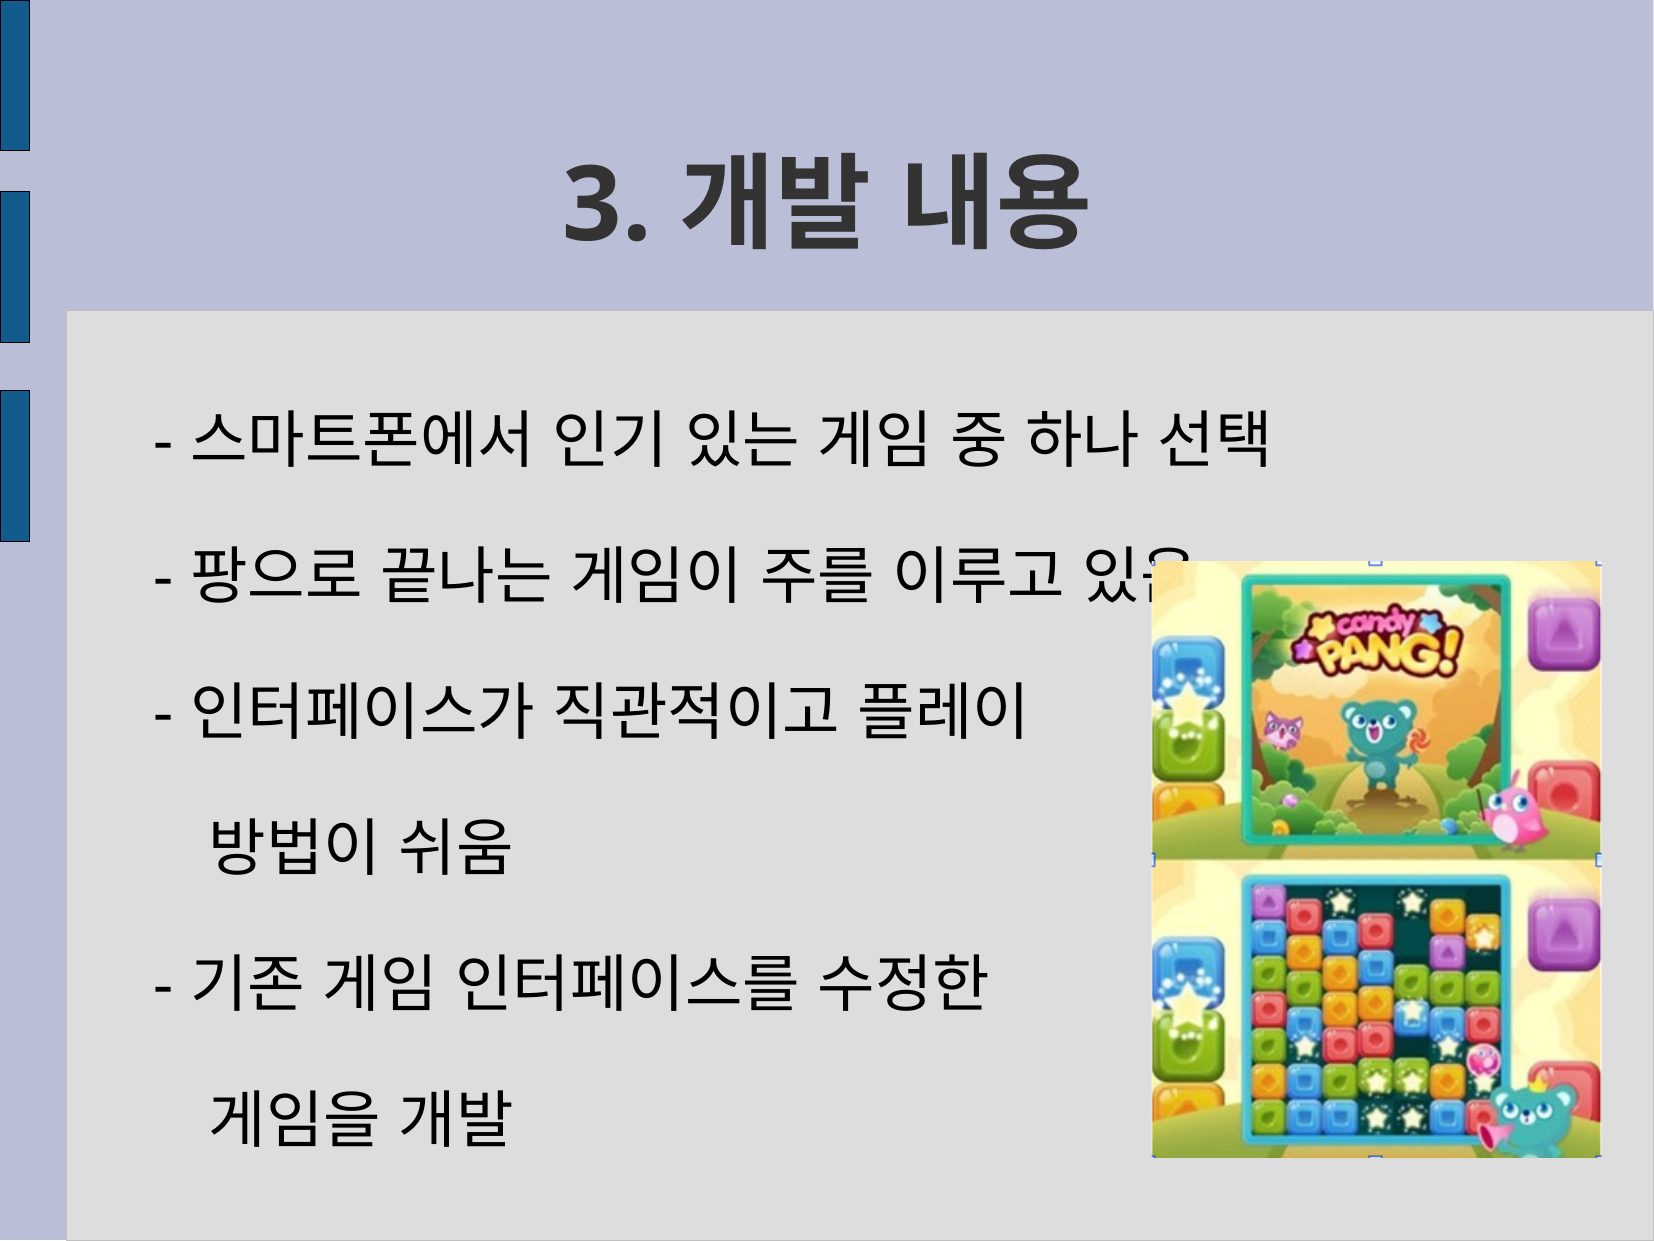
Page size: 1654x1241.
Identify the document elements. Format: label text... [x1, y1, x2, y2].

list - 스마트폰에서 인기 있는 게임 중 하나 선택 - 팡으로 끝나는 게임이 주를 이루고 있음 - 인터페이스가 직관적이고 플레이 방법이 쉬움 - 기존 게임 인터페이스를 수정한 게임을 개발 [121, 344, 1534, 1127]
title 3. 개발 내용 [121, 91, 1534, 299]
picture [1151, 561, 1602, 1158]
